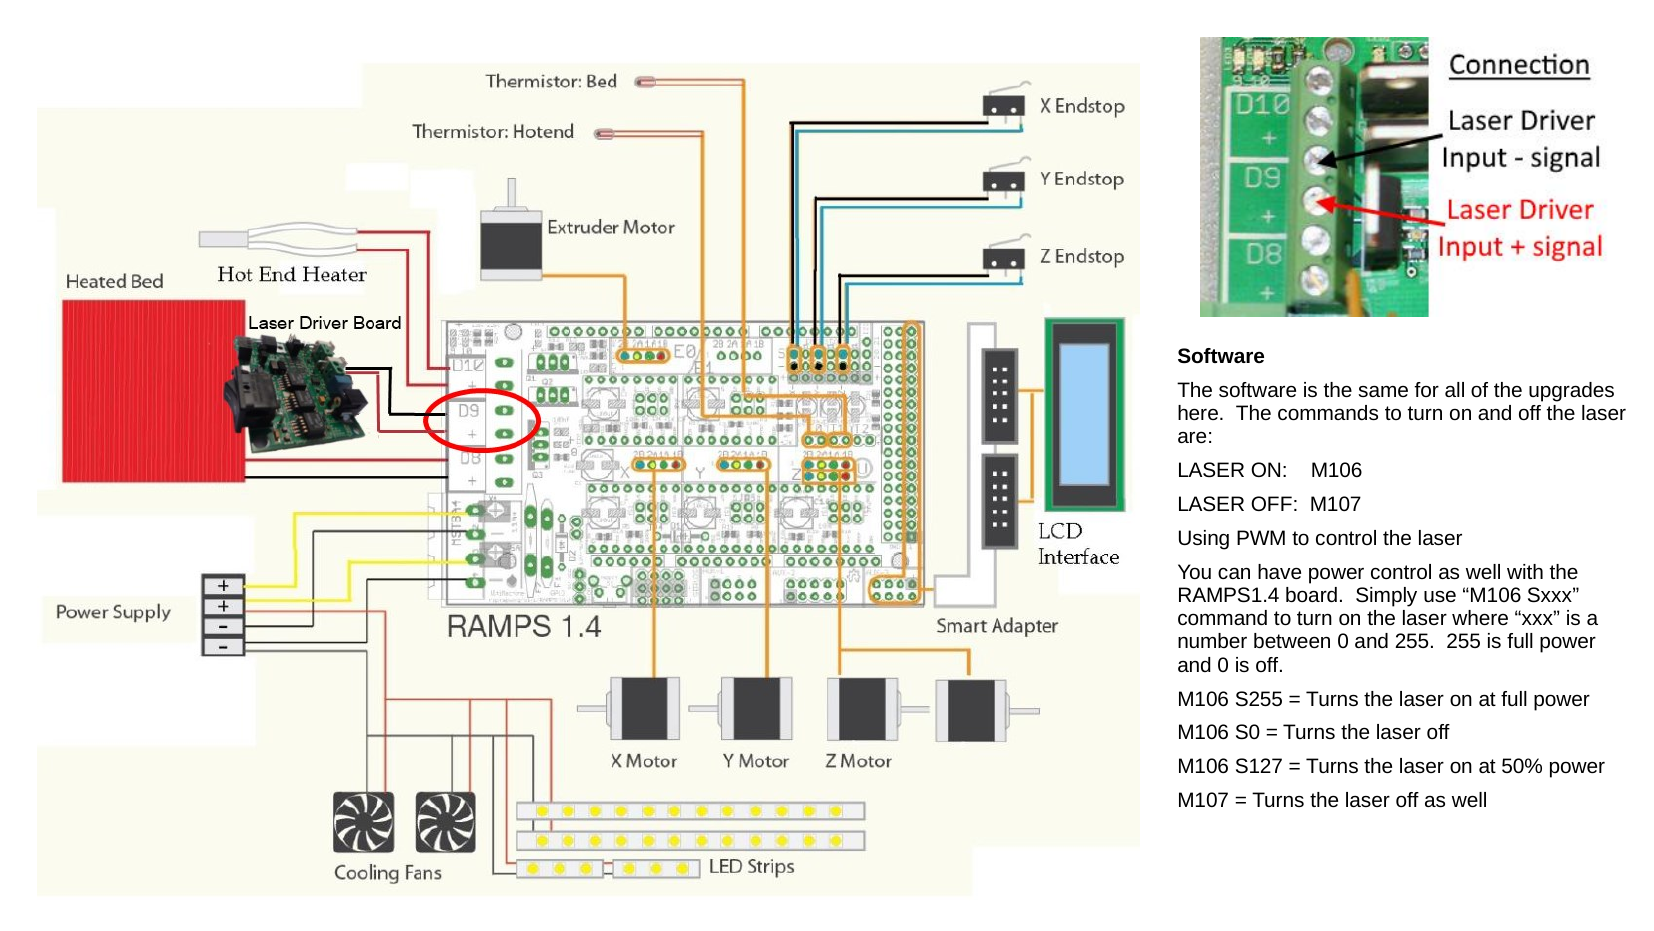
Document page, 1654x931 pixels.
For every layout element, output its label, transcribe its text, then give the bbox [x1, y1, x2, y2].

text_box Software The software is the same for all of the upgrades here. The commands to turn on and off the laser are: LASER ON: M106 LASER OFF: M107 Using PWM to control the laser You can have power control as well with the RAMPS1.4 board. Simply use “M106 Sxxx” command to turn on the laser where “xxx” is a number between 0 and 255. 255 is full power and 0 is off. M106 S255 = Turns the laser on at full power M106 S0 = Turns the laser off M106 S127 = Turns the laser on at 50% power M107 = Turns the laser off as well [1162, 337, 1643, 887]
picture [1200, 37, 1613, 317]
picture [37, 37, 1140, 904]
